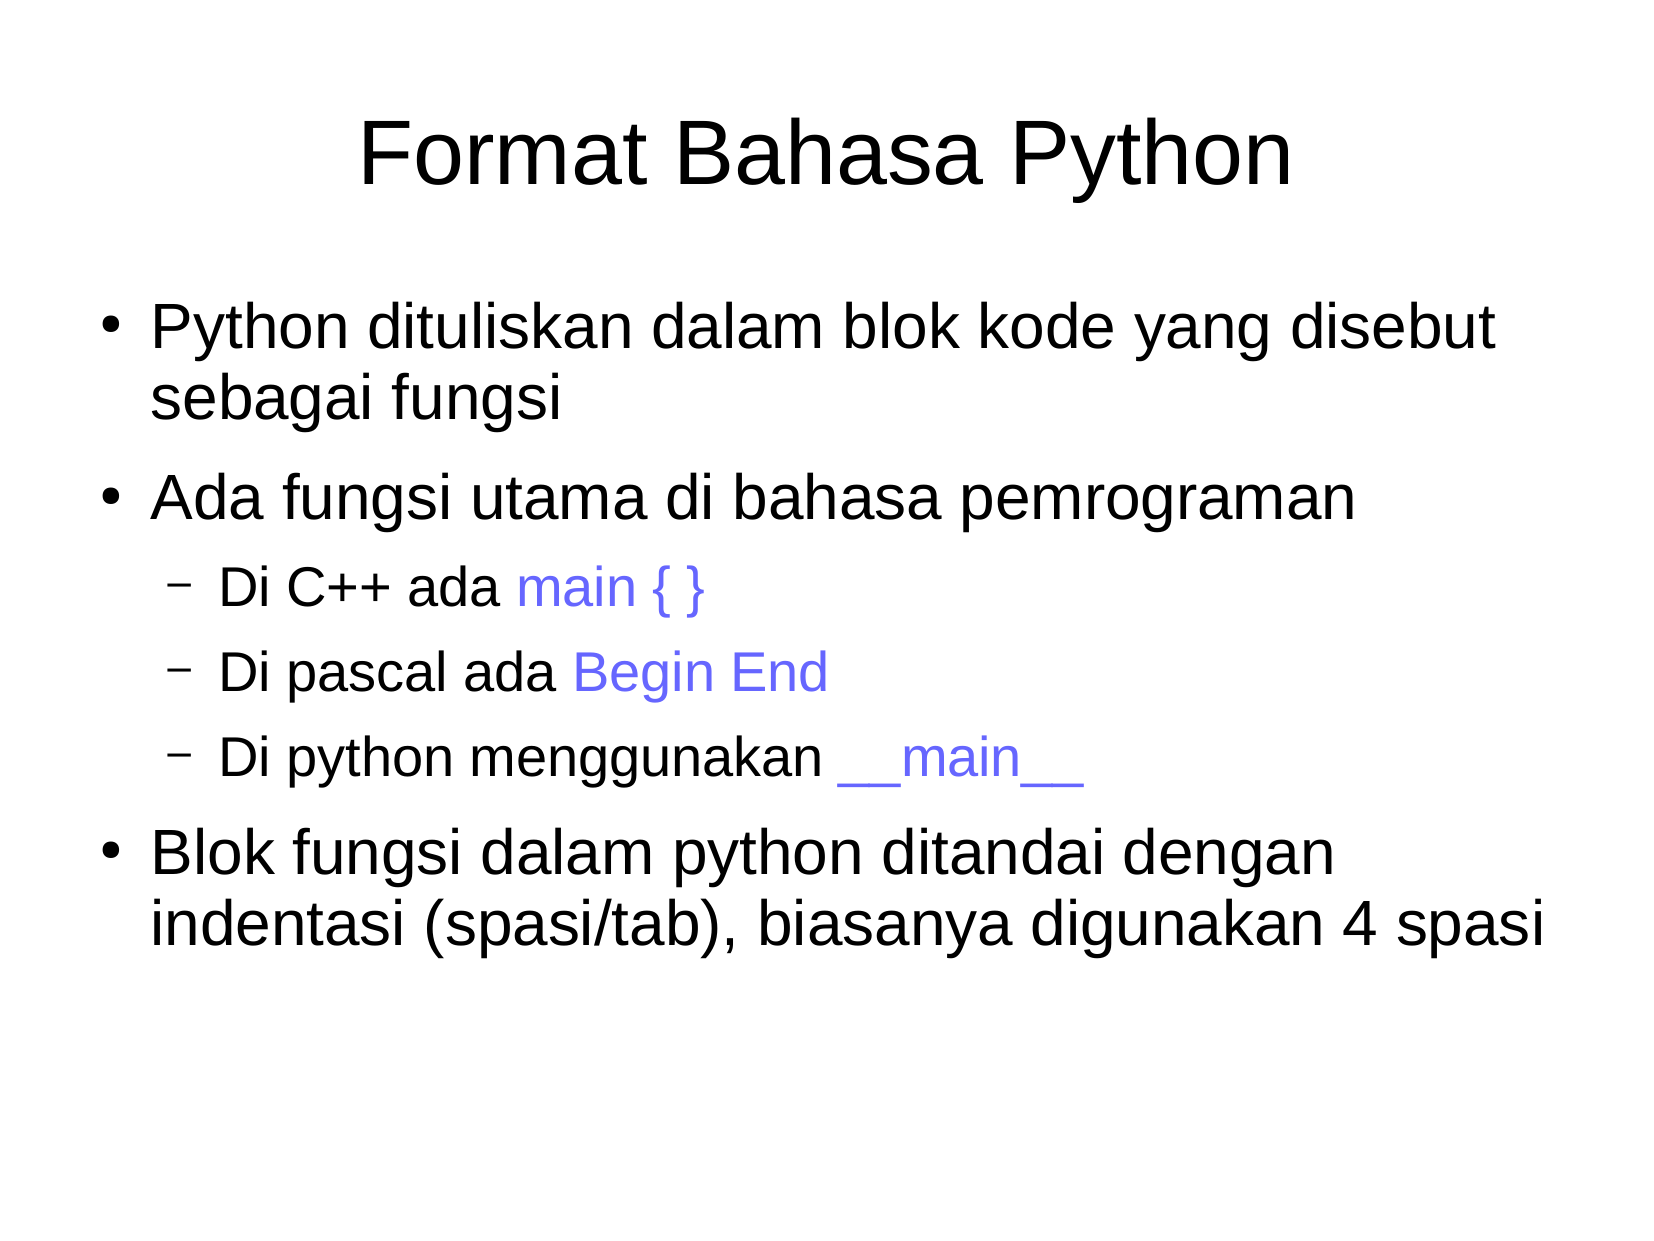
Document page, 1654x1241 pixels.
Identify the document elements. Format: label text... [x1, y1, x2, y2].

title Format Bahasa Python [82, 49, 1571, 257]
list Python dituliskan dalam blok kode yang disebut sebagai fungsi Ada fungsi utama di bahasa pemrograman Di C++ ada main { } Di pascal ada Begin End Di python menggunakan __main__ Blok fungsi dalam python ditandai dengan indentasi (spasi/tab), biasanya digunakan 4 spasi [82, 290, 1571, 1010]
